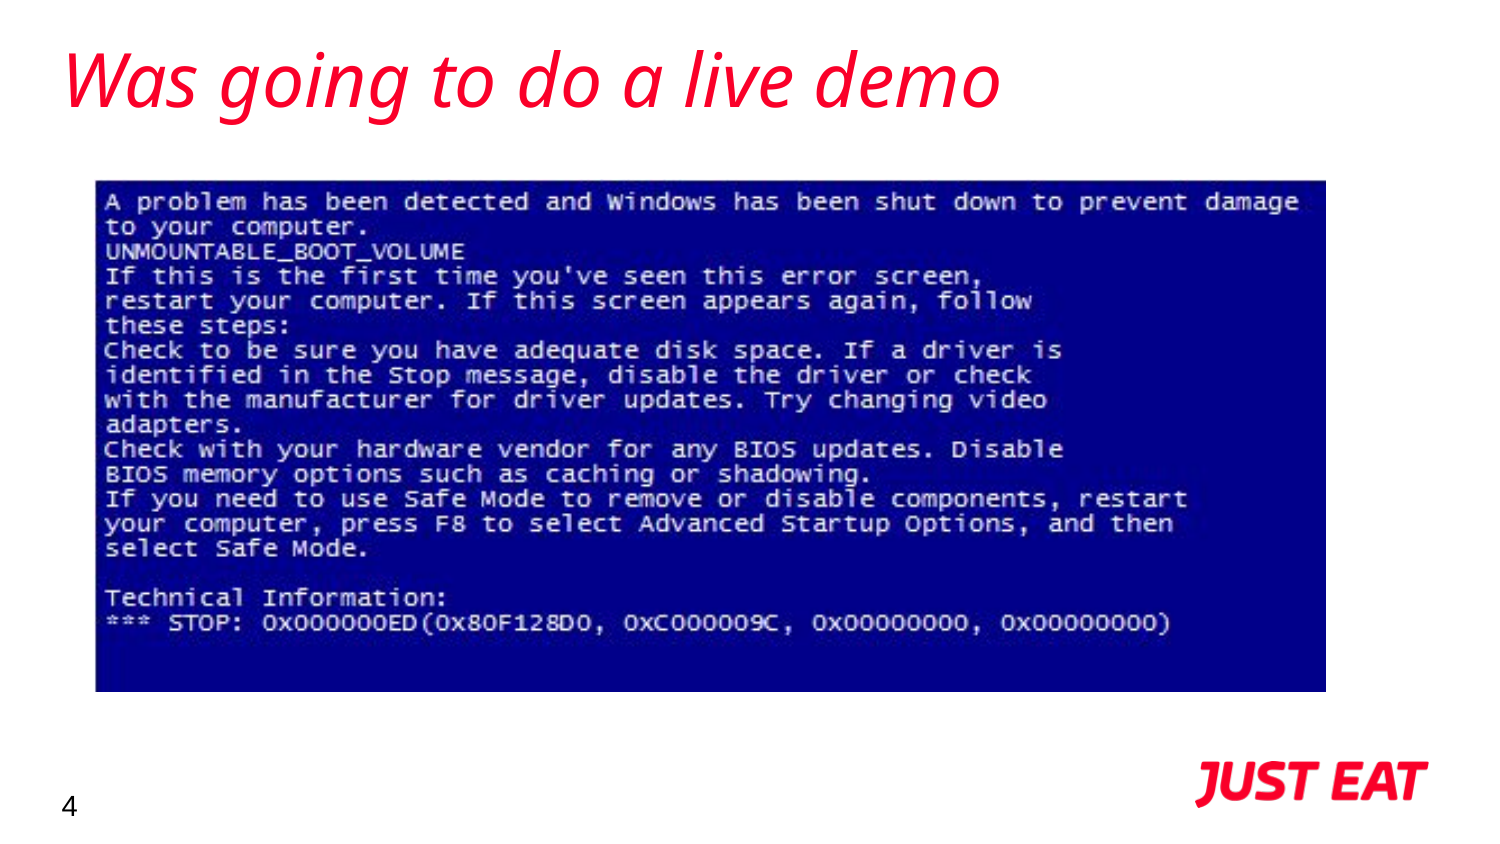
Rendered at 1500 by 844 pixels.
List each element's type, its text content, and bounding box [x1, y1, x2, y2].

picture [94, 179, 1326, 692]
title Was going to do a live demo [46, 17, 1429, 158]
picture [1195, 761, 1429, 808]
slide_number <number> [46, 782, 397, 828]
